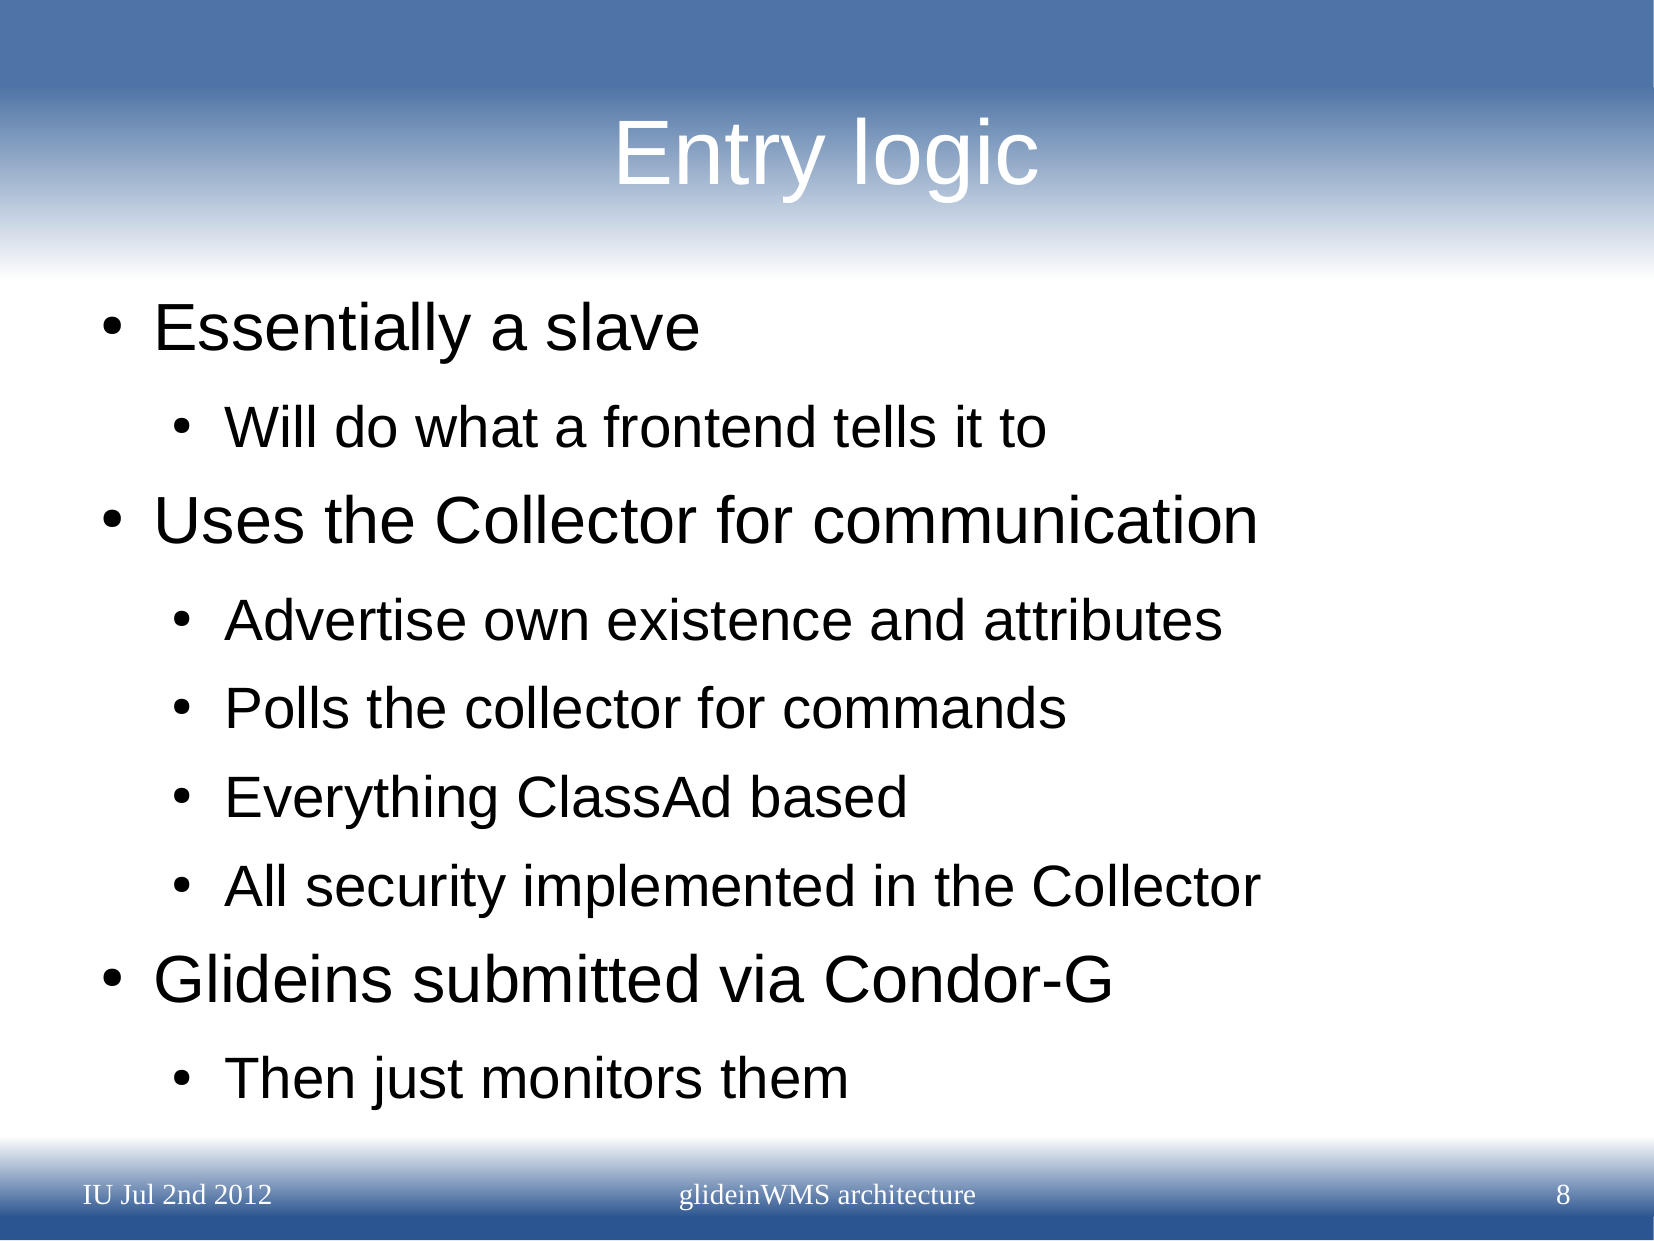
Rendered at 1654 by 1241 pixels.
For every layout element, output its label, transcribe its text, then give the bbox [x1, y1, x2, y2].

list Essentially a slave Will do what a frontend tells it to Uses the Collector for communication Advertise own existence and attributes Polls the collector for commands Everything ClassAd based All security implemented in the Collector Glideins submitted via Condor-G Then just monitors them [82, 290, 1571, 1109]
title Entry logic [82, 56, 1571, 250]
